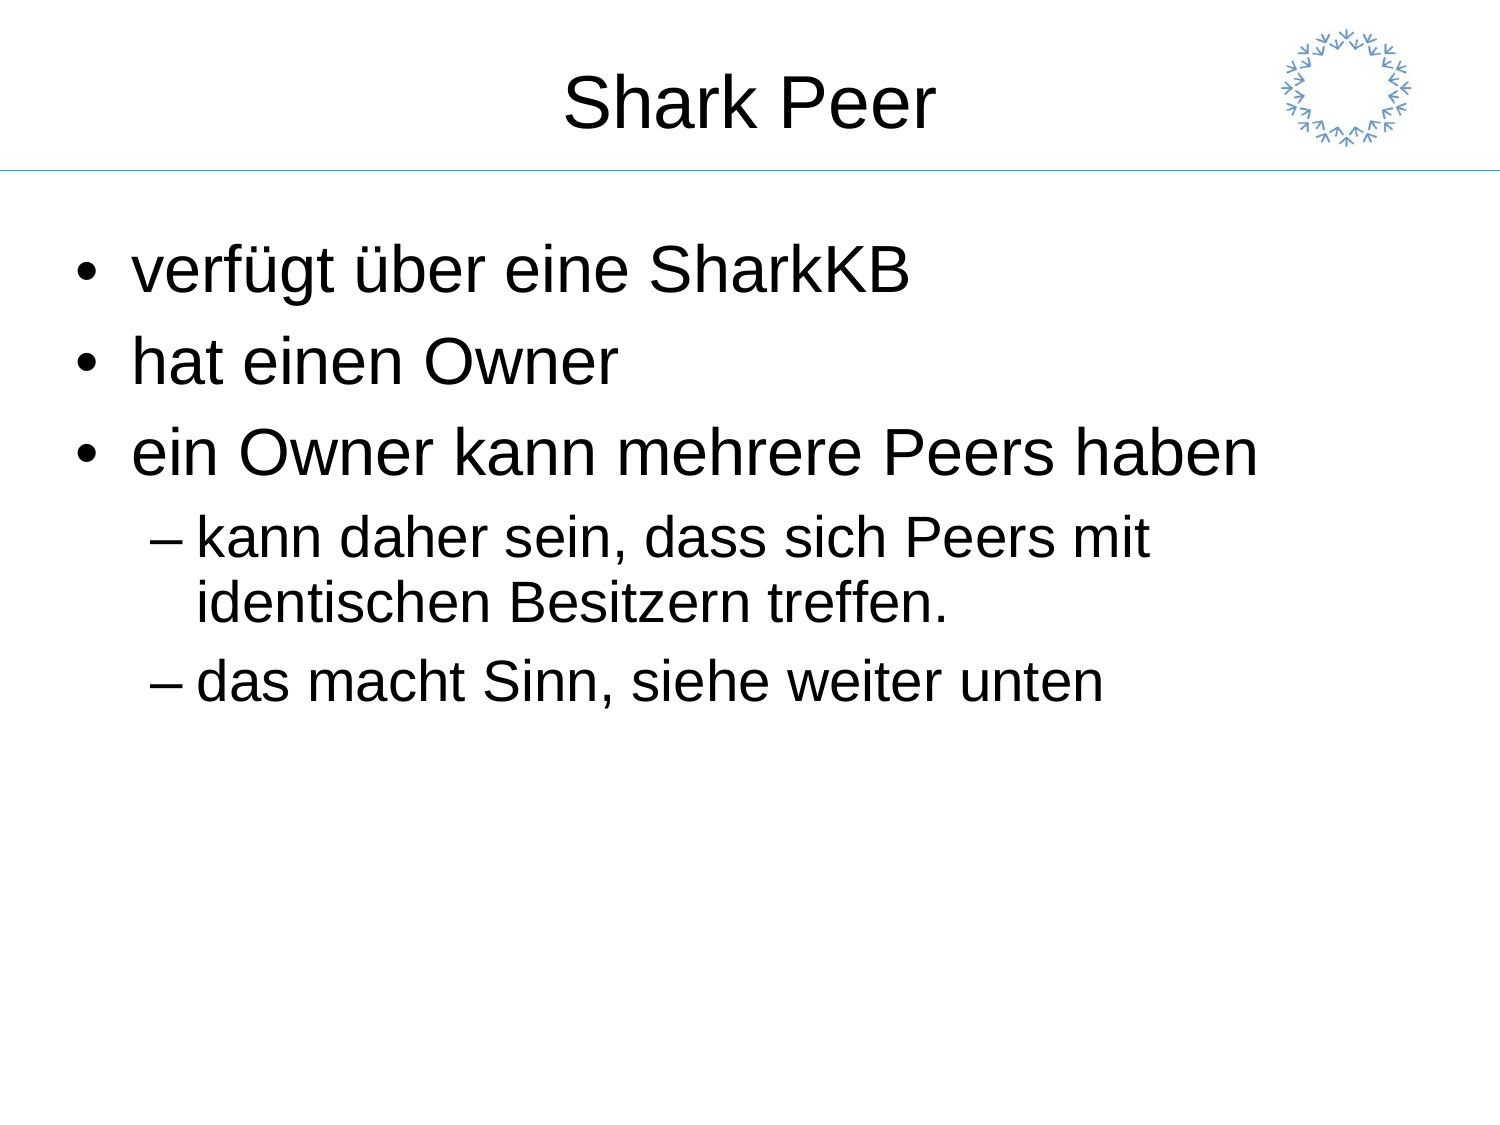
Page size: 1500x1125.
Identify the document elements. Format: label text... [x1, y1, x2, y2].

picture [1281, 29, 1412, 57]
title Shark Peer [75, 57, 1426, 148]
list verfügt über eine SharkKB hat einen Owner ein Owner kann mehrere Peers haben kann daher sein, dass sich Peers mit identischen Besitzern treffen. das macht Sinn, siehe weiter unten [75, 232, 1426, 986]
